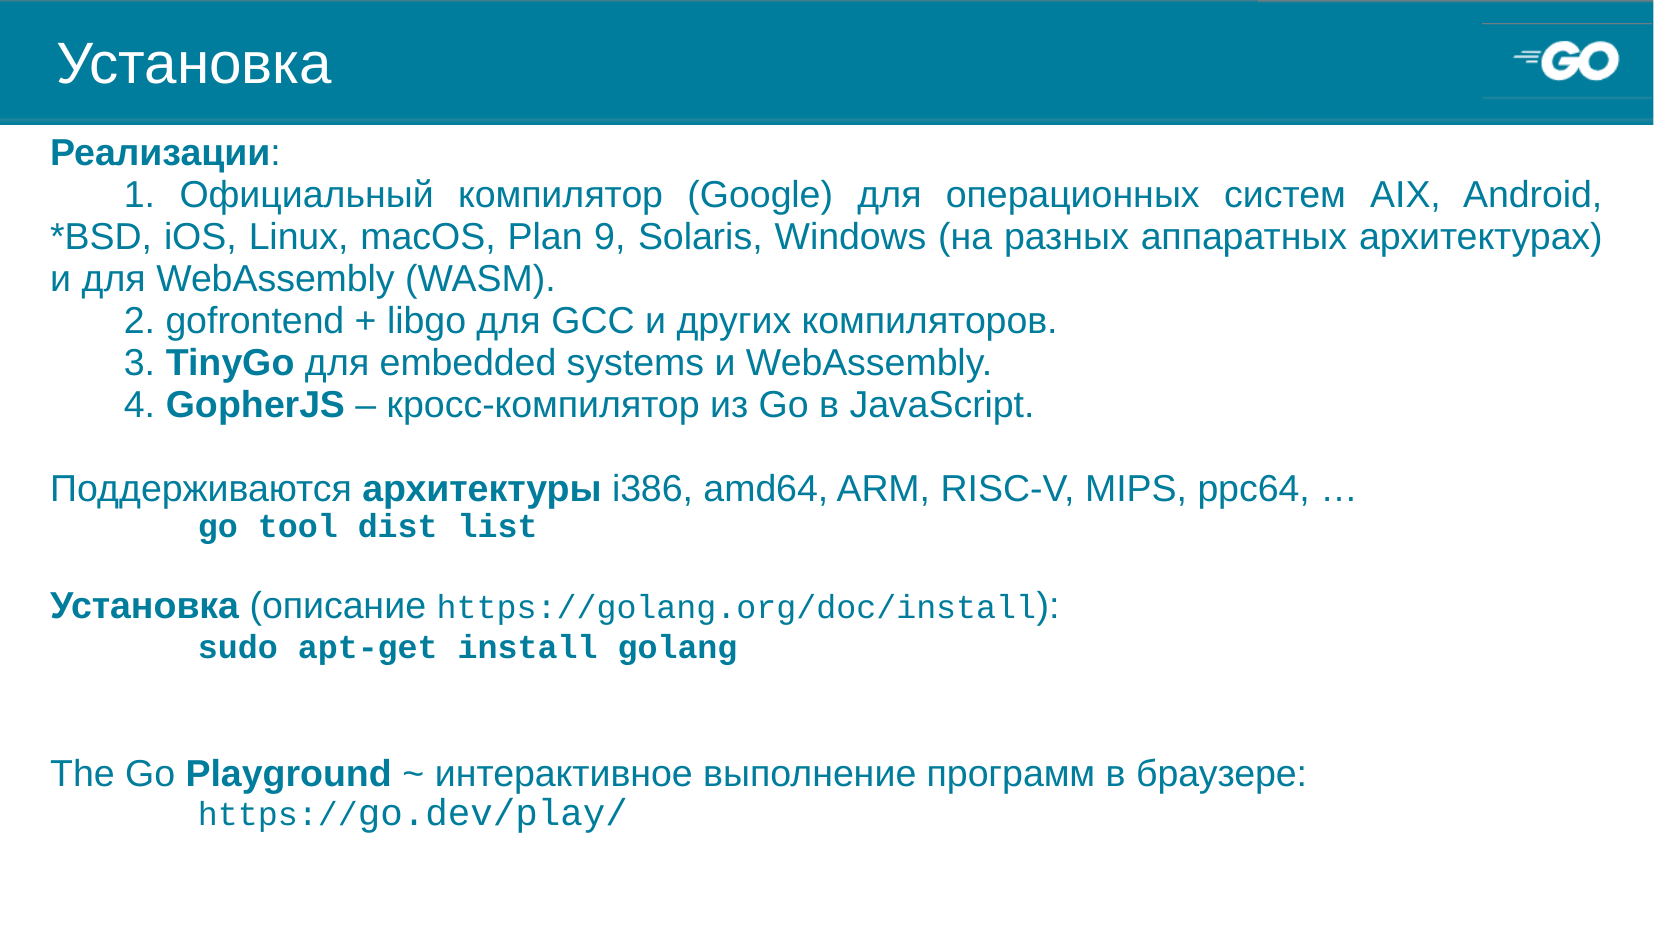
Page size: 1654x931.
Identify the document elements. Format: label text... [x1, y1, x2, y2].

text_box Установка [41, 23, 1495, 104]
text_box Реализации: 1. Официальный компилятор (Google) для операционных систем AIX, Android, *BSD, iOS, Linux, macOS, Plan 9, Solaris, Windows (на разных аппаратных архитектурах) и для WebAssembly (WASM). 2. gofrontend + libgo для GCC и других компиляторов. 3. TinyGo для embedded systems и WebAssembly. 4. GopherJS – кросс-компилятор из Go в JavaScript. Поддерживаются архитектуры i386, amd64, ARM, RISC-V, MIPS, ppc64, … go tool dist list Установка (описание https://golang.org/doc/install): sudo apt-get install golang The Go Playground ~ интерактивное выполнение программ в браузере: https://go.dev/play/ [35, 124, 1619, 898]
picture [1542, 41, 1619, 81]
